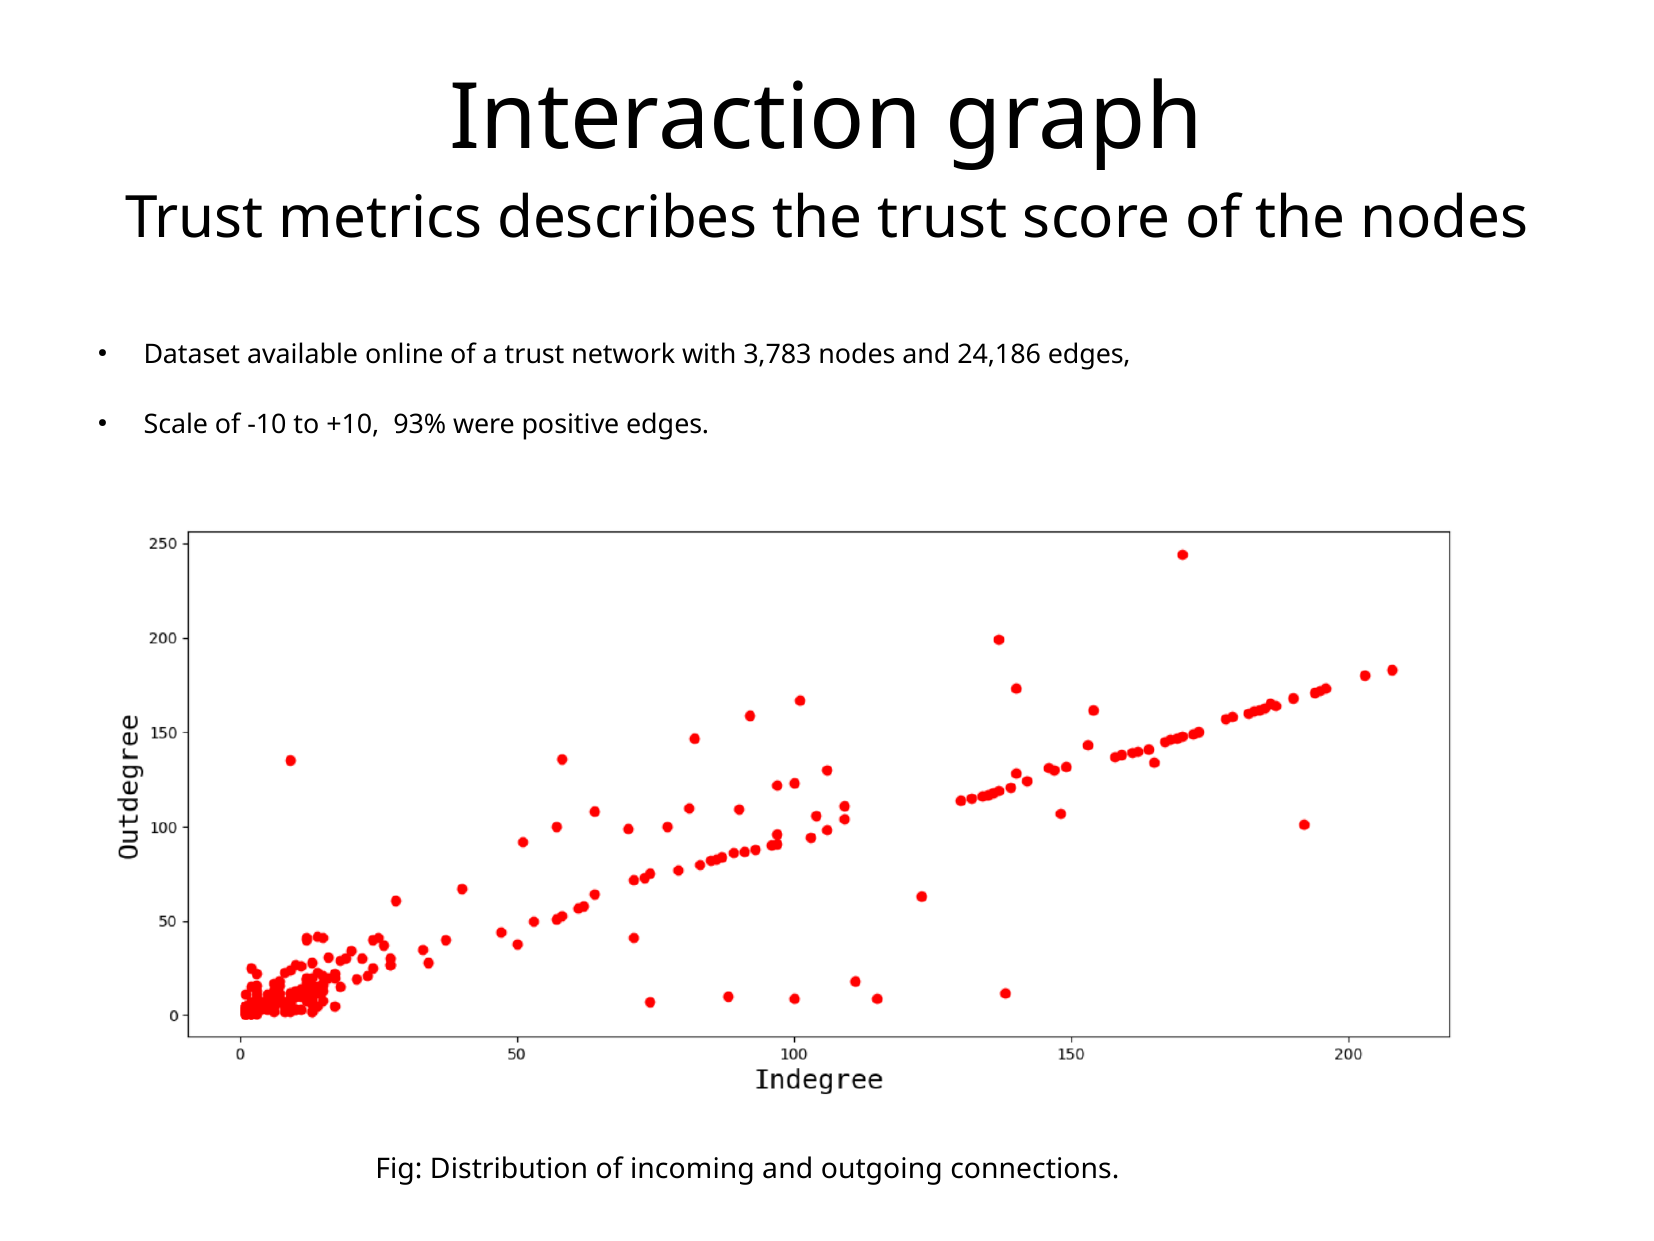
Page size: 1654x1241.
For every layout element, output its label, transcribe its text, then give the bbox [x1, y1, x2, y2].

list Fig: Distribution of incoming and outgoing connections. [310, 1073, 1292, 1187]
list Dataset available online of a trust network with 3,783 nodes and 24,186 edges, Scale of -10 to +10, 93% were positive edges. [82, 265, 1562, 443]
picture [58, 490, 1539, 1127]
title Interaction graph Trust metrics describes the trust score of the nodes [82, 49, 1571, 257]
